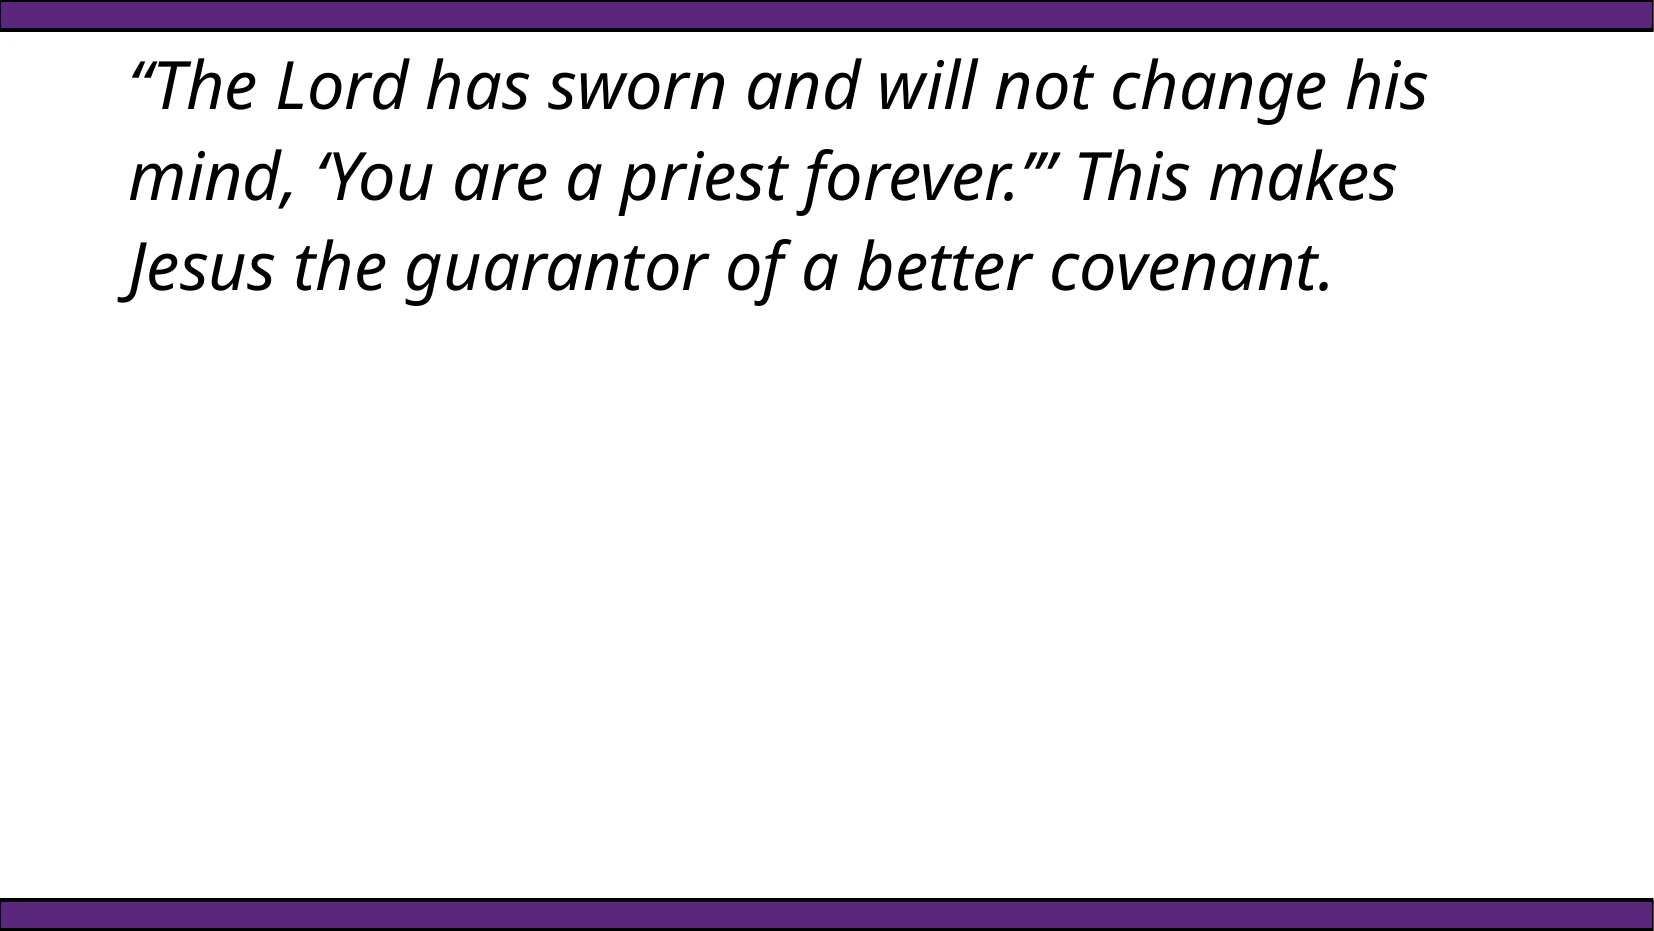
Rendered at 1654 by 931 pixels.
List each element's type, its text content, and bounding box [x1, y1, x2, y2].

text_box [0, 0, 1654, 31]
text_box [0, 900, 1654, 931]
text_box “The Lord has sworn and will not change his mind, ‘You are a priest forever.’” This makes Jesus the guarantor of a better covenant. [45, 30, 1581, 833]
picture [0, 31, 1654, 900]
